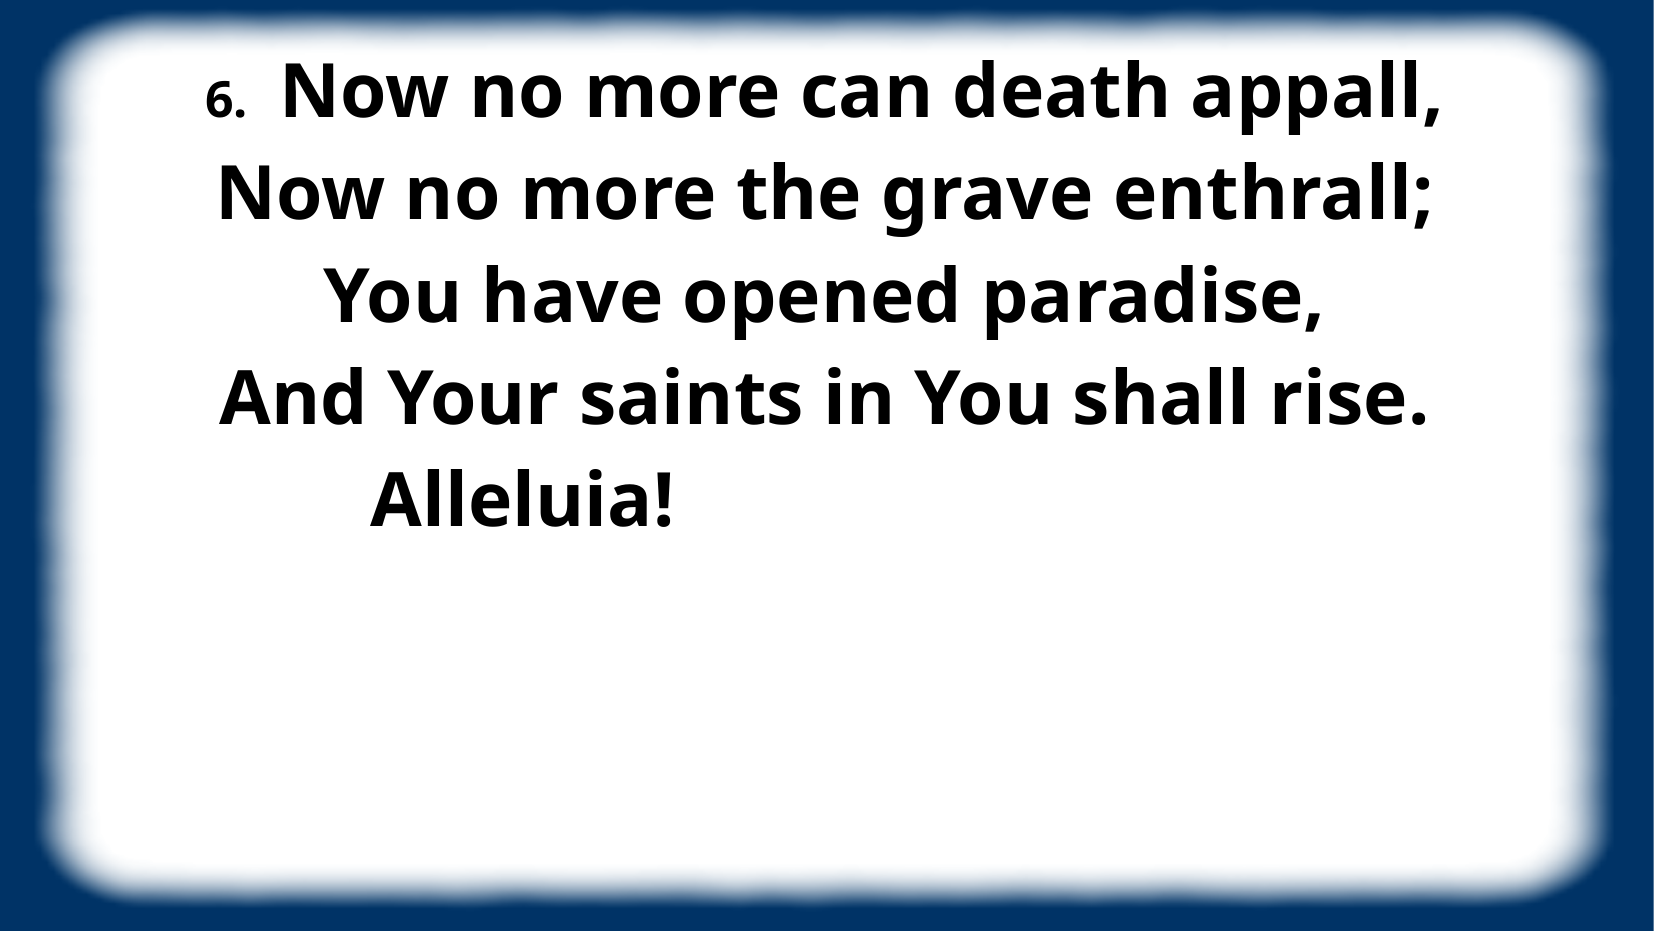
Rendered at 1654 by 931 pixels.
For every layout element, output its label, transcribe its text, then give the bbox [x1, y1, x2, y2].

picture [0, 0, 1654, 931]
text_box 6. Now no more can death appall, Now no more the grave enthrall; You have opened paradise, And Your saints in You shall rise. Alleluia! [75, 30, 1576, 544]
